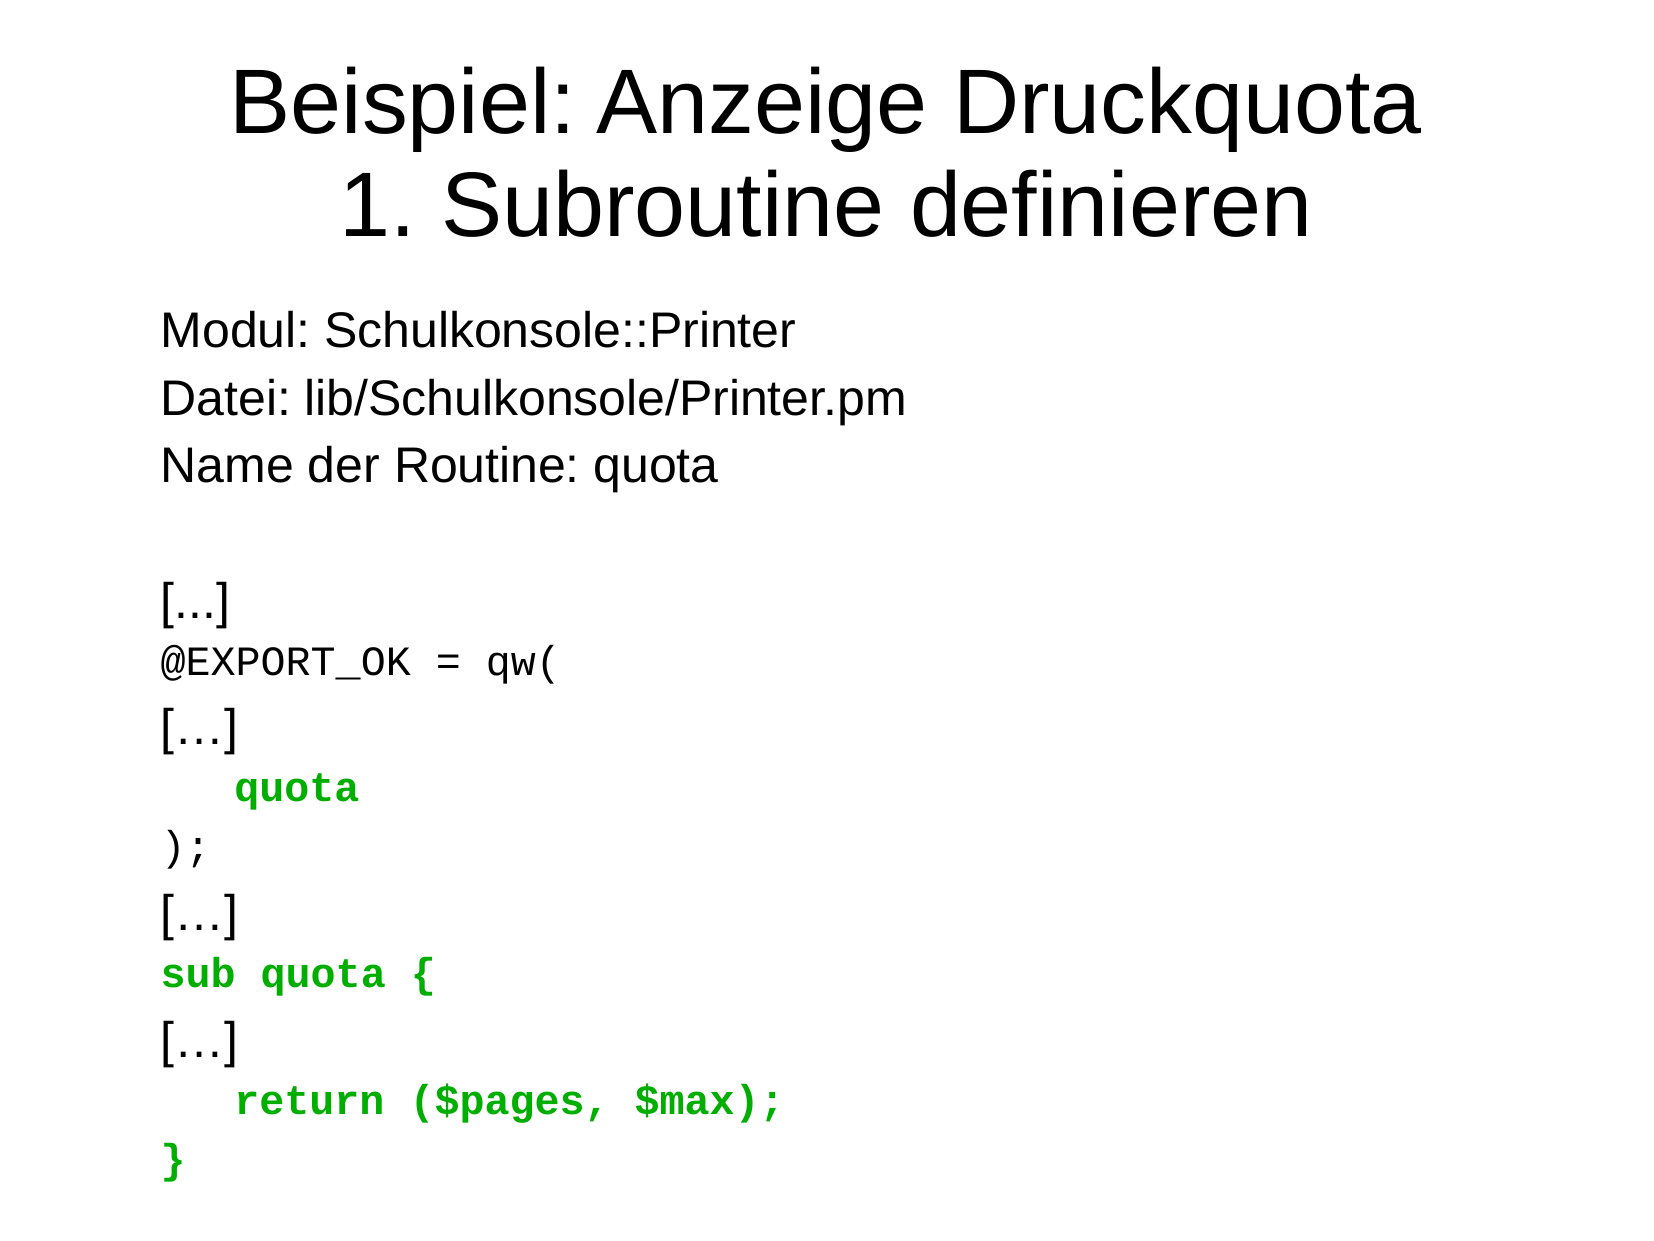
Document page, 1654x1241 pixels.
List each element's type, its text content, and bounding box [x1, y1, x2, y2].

text_box Modul: Schulkonsole::Printer Datei: lib/Schulkonsole/Printer.pm Name der Routine: quota [...] @EXPORT_OK = qw( […] quota ); […] sub quota { […] return ($pages, $max); } [88, 295, 1565, 1194]
title Beispiel: Anzeige Druckquota 1. Subroutine definieren [82, 49, 1571, 257]
